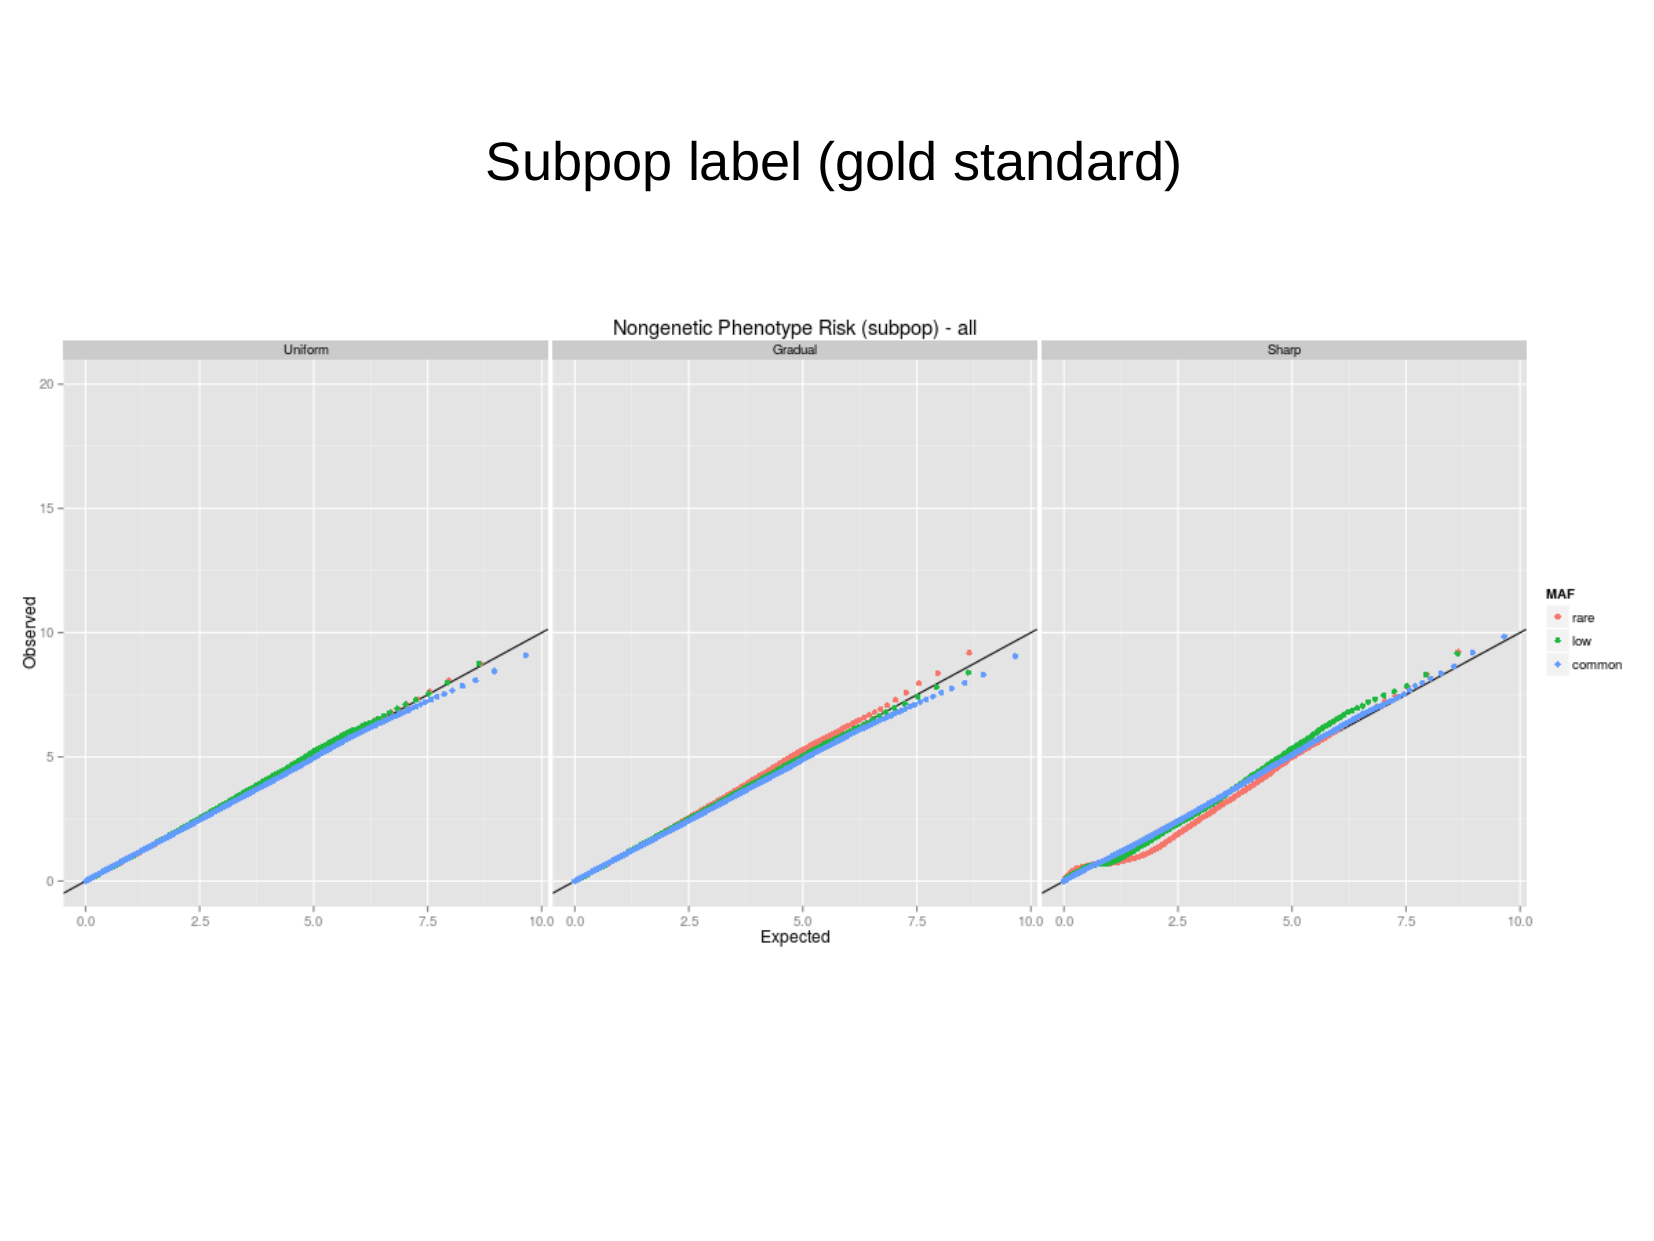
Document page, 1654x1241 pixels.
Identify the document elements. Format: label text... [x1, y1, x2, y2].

text_box Subpop label (gold standard) [471, 123, 1199, 200]
picture [8, 295, 1654, 958]
